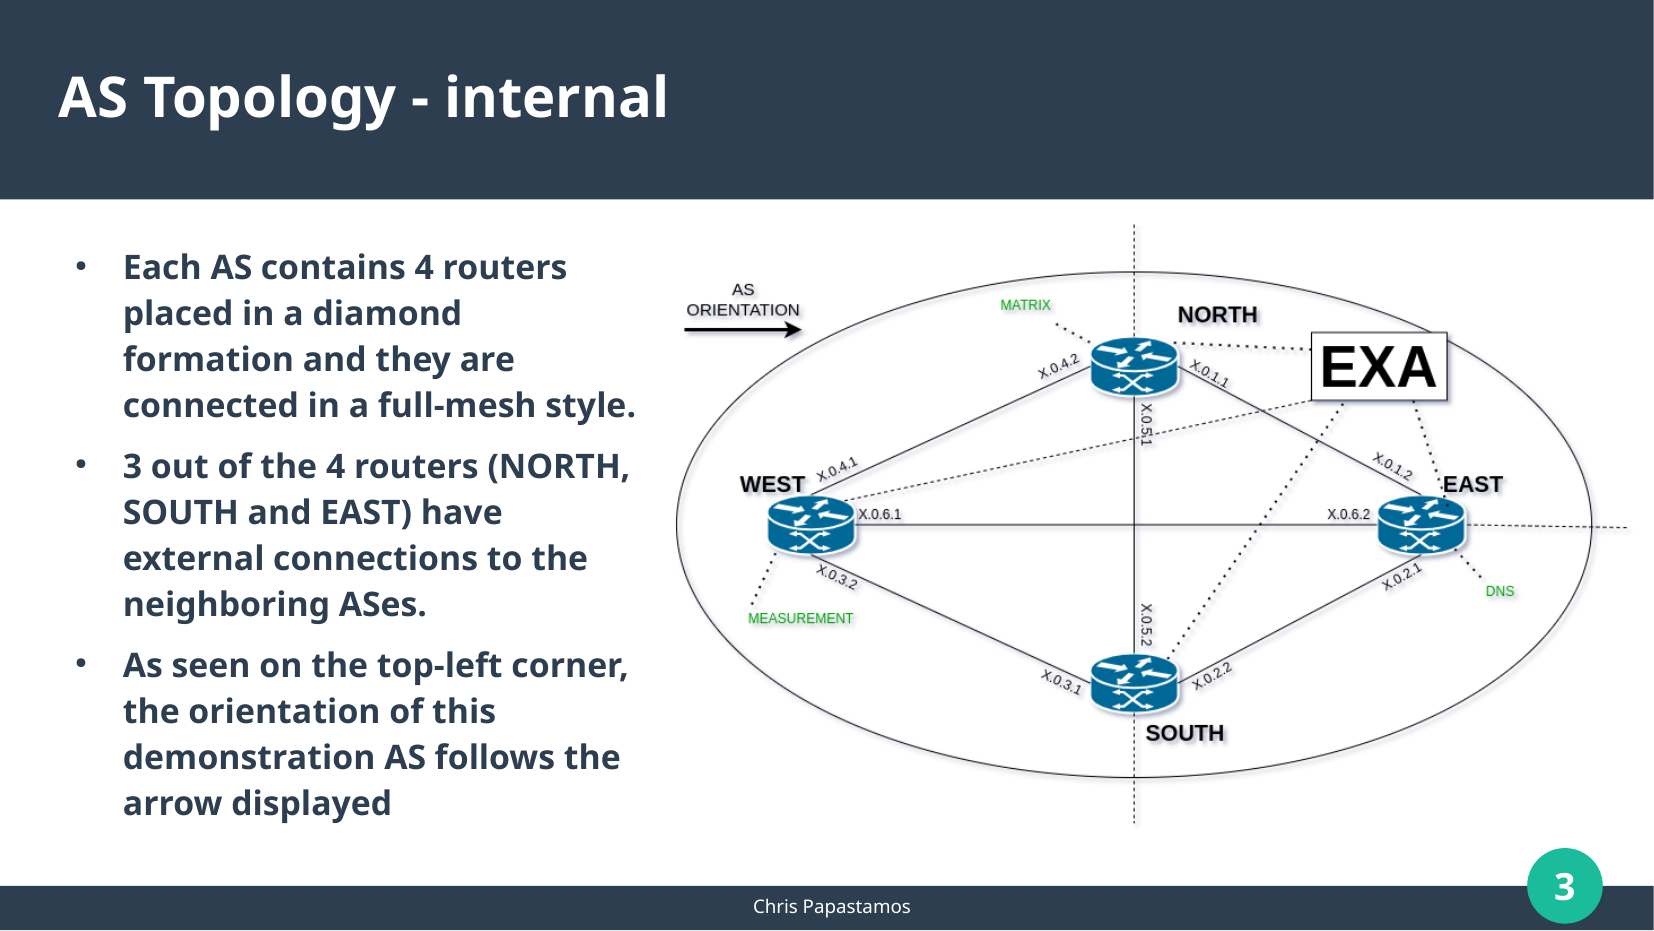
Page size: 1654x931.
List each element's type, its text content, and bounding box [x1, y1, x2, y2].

picture [675, 224, 1642, 837]
text_box Chris Papastamos [638, 888, 1026, 926]
list Each AS contains 4 routers placed in a diamond formation and they are connected in a full-mesh style. 3 out of the 4 routers (NORTH, SOUTH and EAST) have external connections to the neighboring ASes. As seen on the top-left corner, the orientation of this demonstration AS follows the arrow displayed [59, 243, 638, 864]
title AS Topology - internal [59, 37, 1595, 155]
